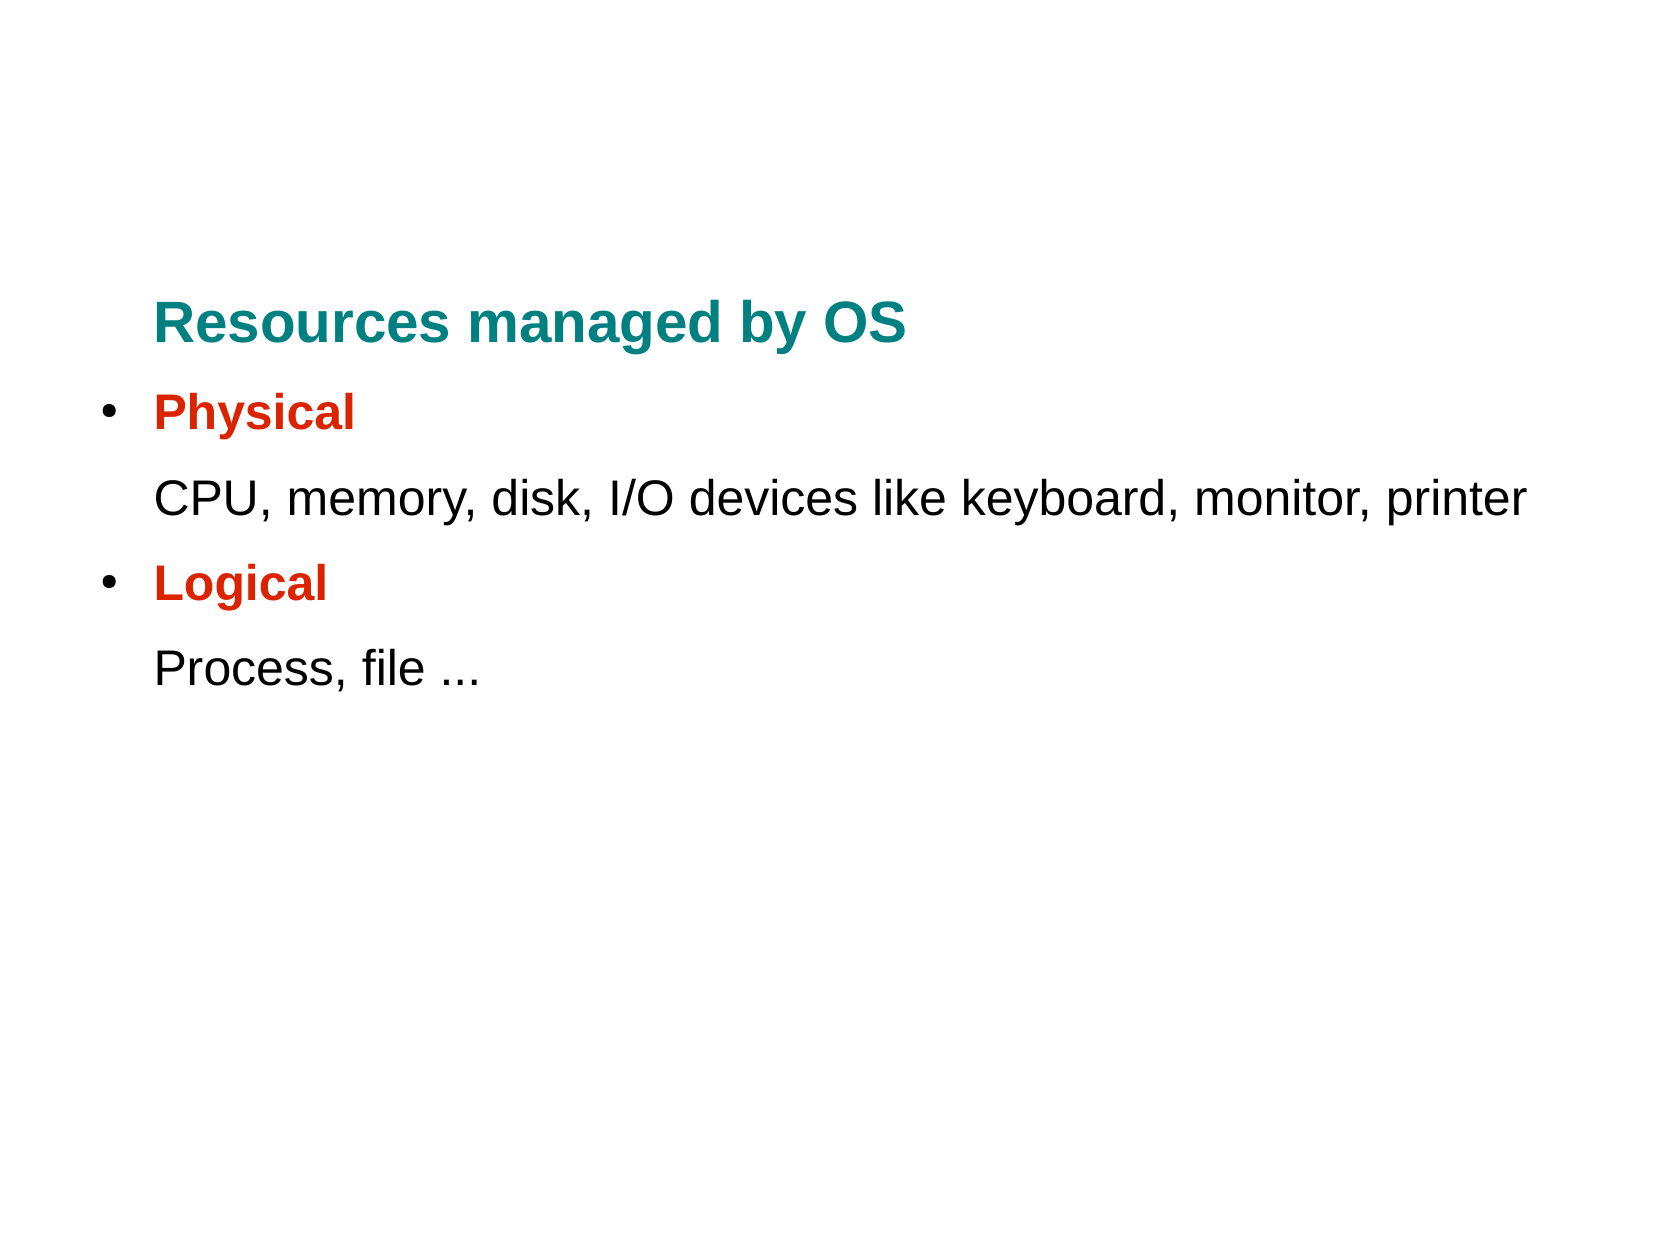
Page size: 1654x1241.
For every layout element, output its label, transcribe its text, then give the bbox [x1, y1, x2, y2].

list Resources managed by OS Physical CPU, memory, disk, I/O devices like keyboard, monitor, printer Logical Process, file ... [82, 290, 1571, 1010]
